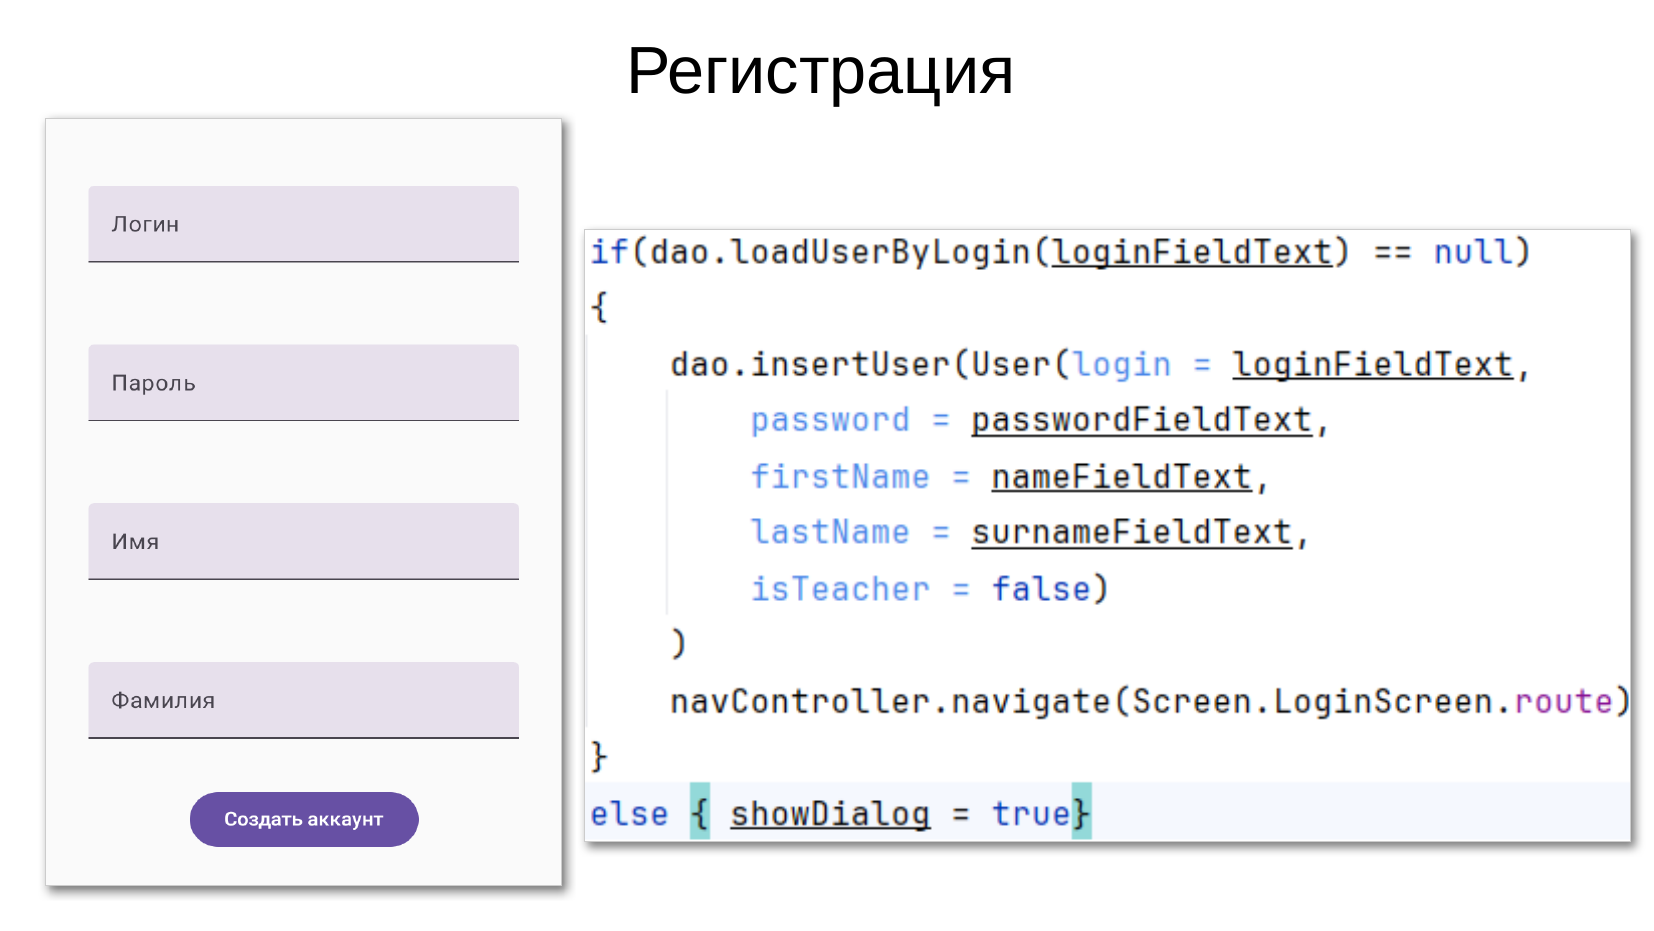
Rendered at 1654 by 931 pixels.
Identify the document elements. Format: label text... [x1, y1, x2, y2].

picture [45, 118, 562, 886]
picture [584, 229, 1631, 842]
title Регистрация [76, 0, 1565, 148]
